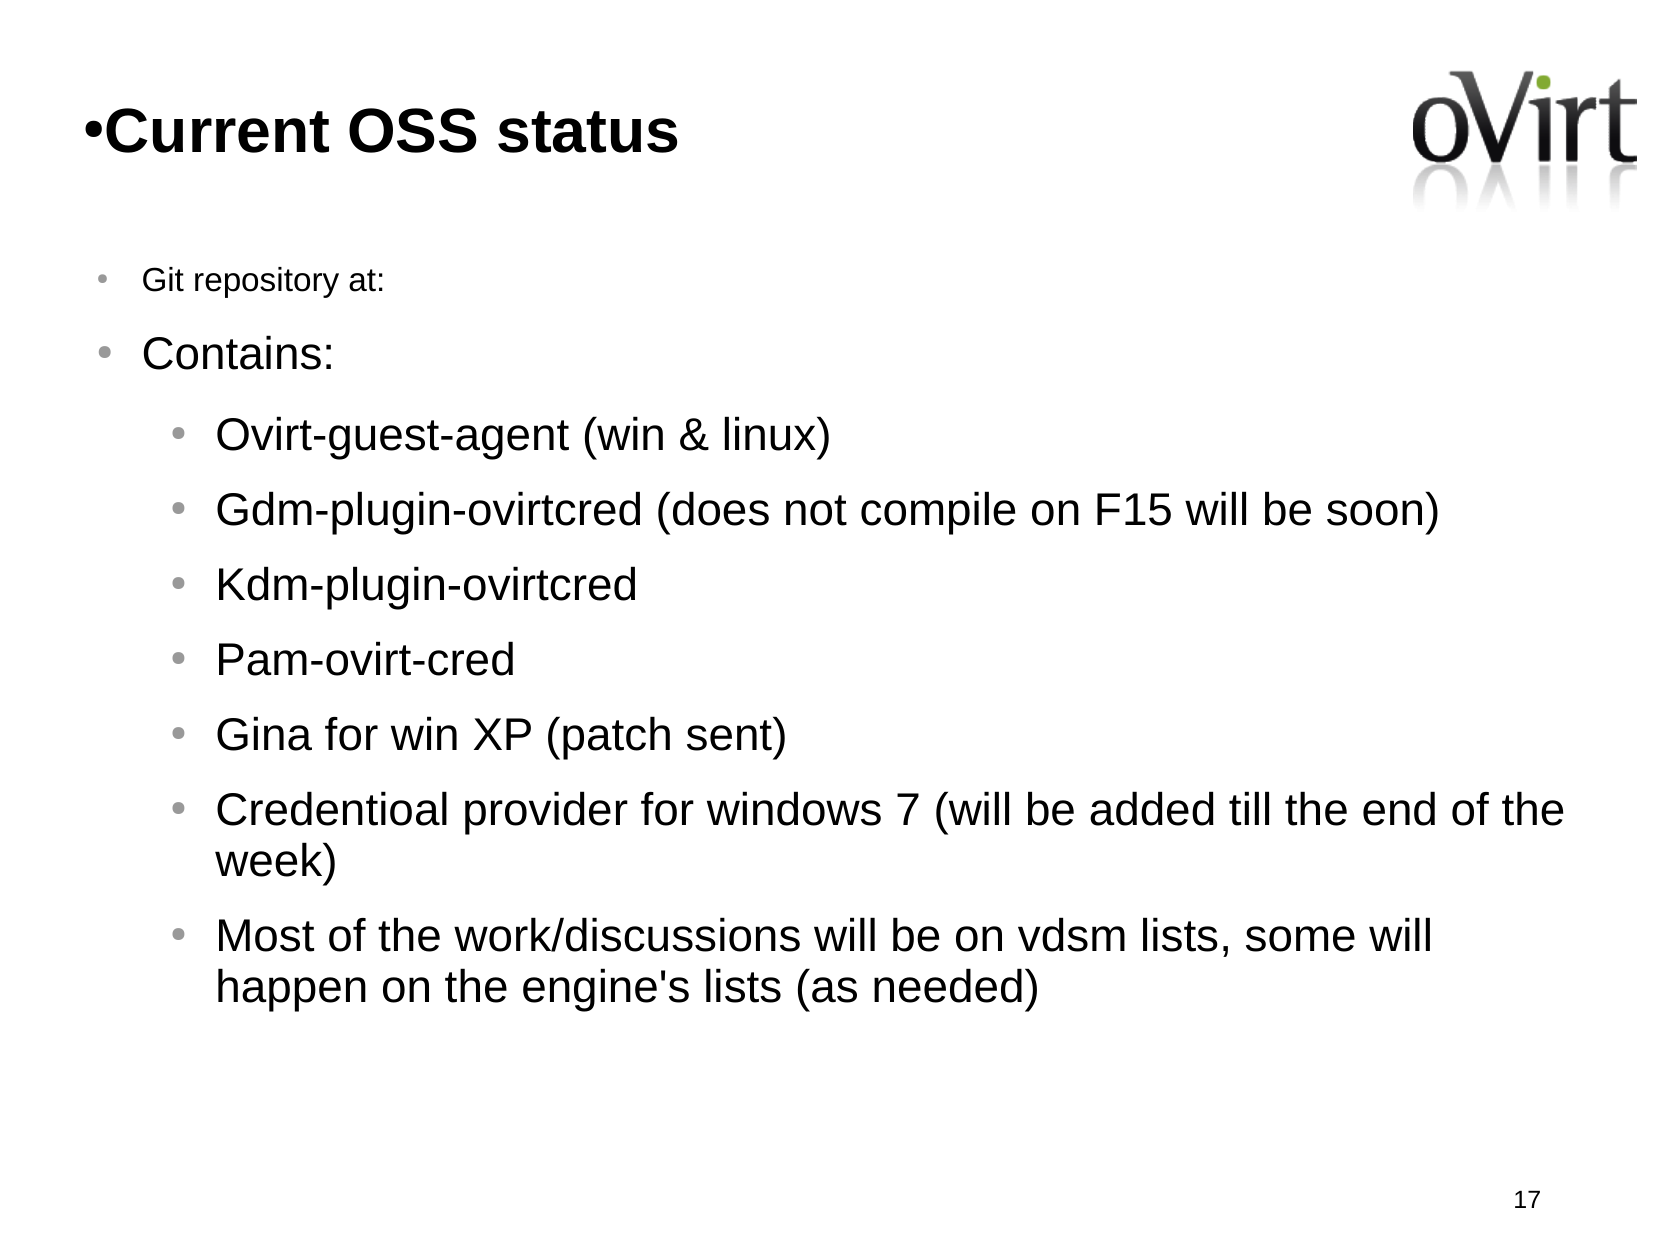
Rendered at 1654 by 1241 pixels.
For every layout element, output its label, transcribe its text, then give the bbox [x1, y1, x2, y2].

title Current OSS status [82, 37, 1303, 226]
list Git repository at: Contains: Ovirt-guest-agent (win & linux) Gdm-plugin-ovirtcred (does not compile on F15 will be soon) Kdm-plugin-ovirtcred Pam-ovirt-cred Gina for win XP (patch sent) Credentioal provider for windows 7 (will be added till the end of the week) Most of the work/discussions will be on vdsm lists, some will happen on the engine's lists (as needed) [81, 261, 1570, 1055]
picture [1413, 63, 1637, 212]
